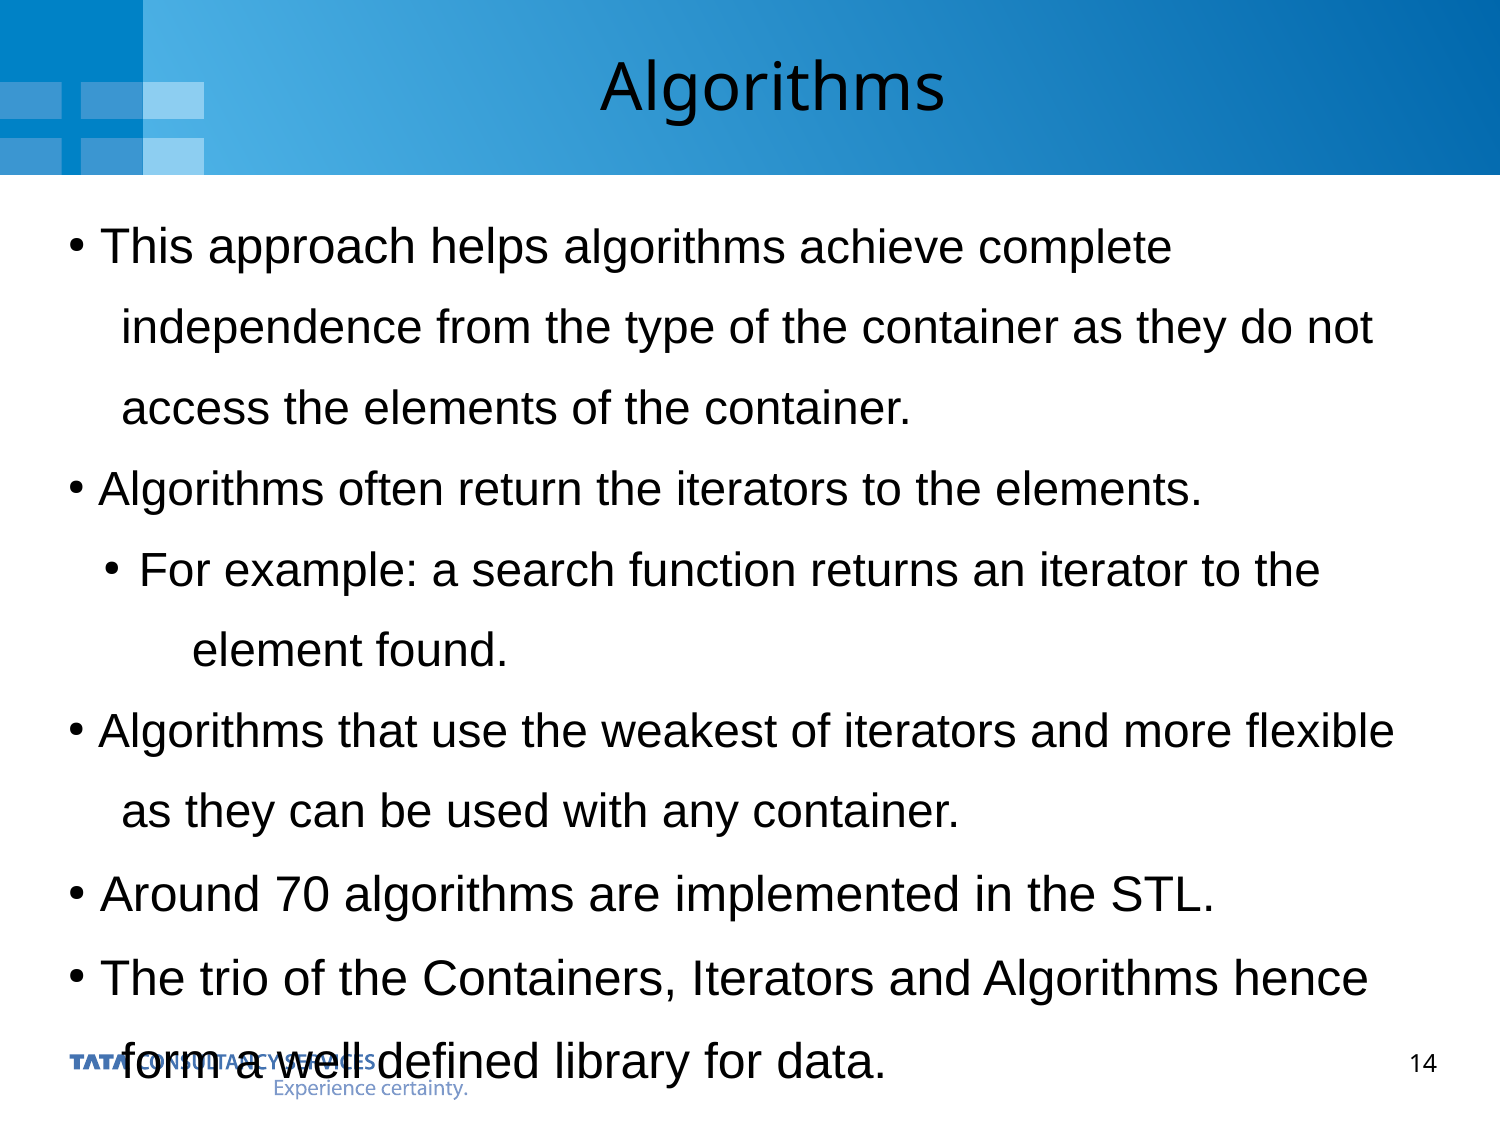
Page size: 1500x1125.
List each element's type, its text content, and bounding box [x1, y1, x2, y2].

text_box Algorithms [200, 1, 1347, 166]
text_box This approach helps algorithms achieve complete independence from the type of the container as they do not access the elements of the container. Algorithms often return the iterators to the elements. For example: a search function returns an iterator to the element found. Algorithms that use the weakest of iterators and more flexible as they can be used with any container. Around 70 algorithms are implemented in the STL. The trio of the Containers, Iterators and Algorithms hence form a well defined library for data. [35, 182, 1465, 1064]
